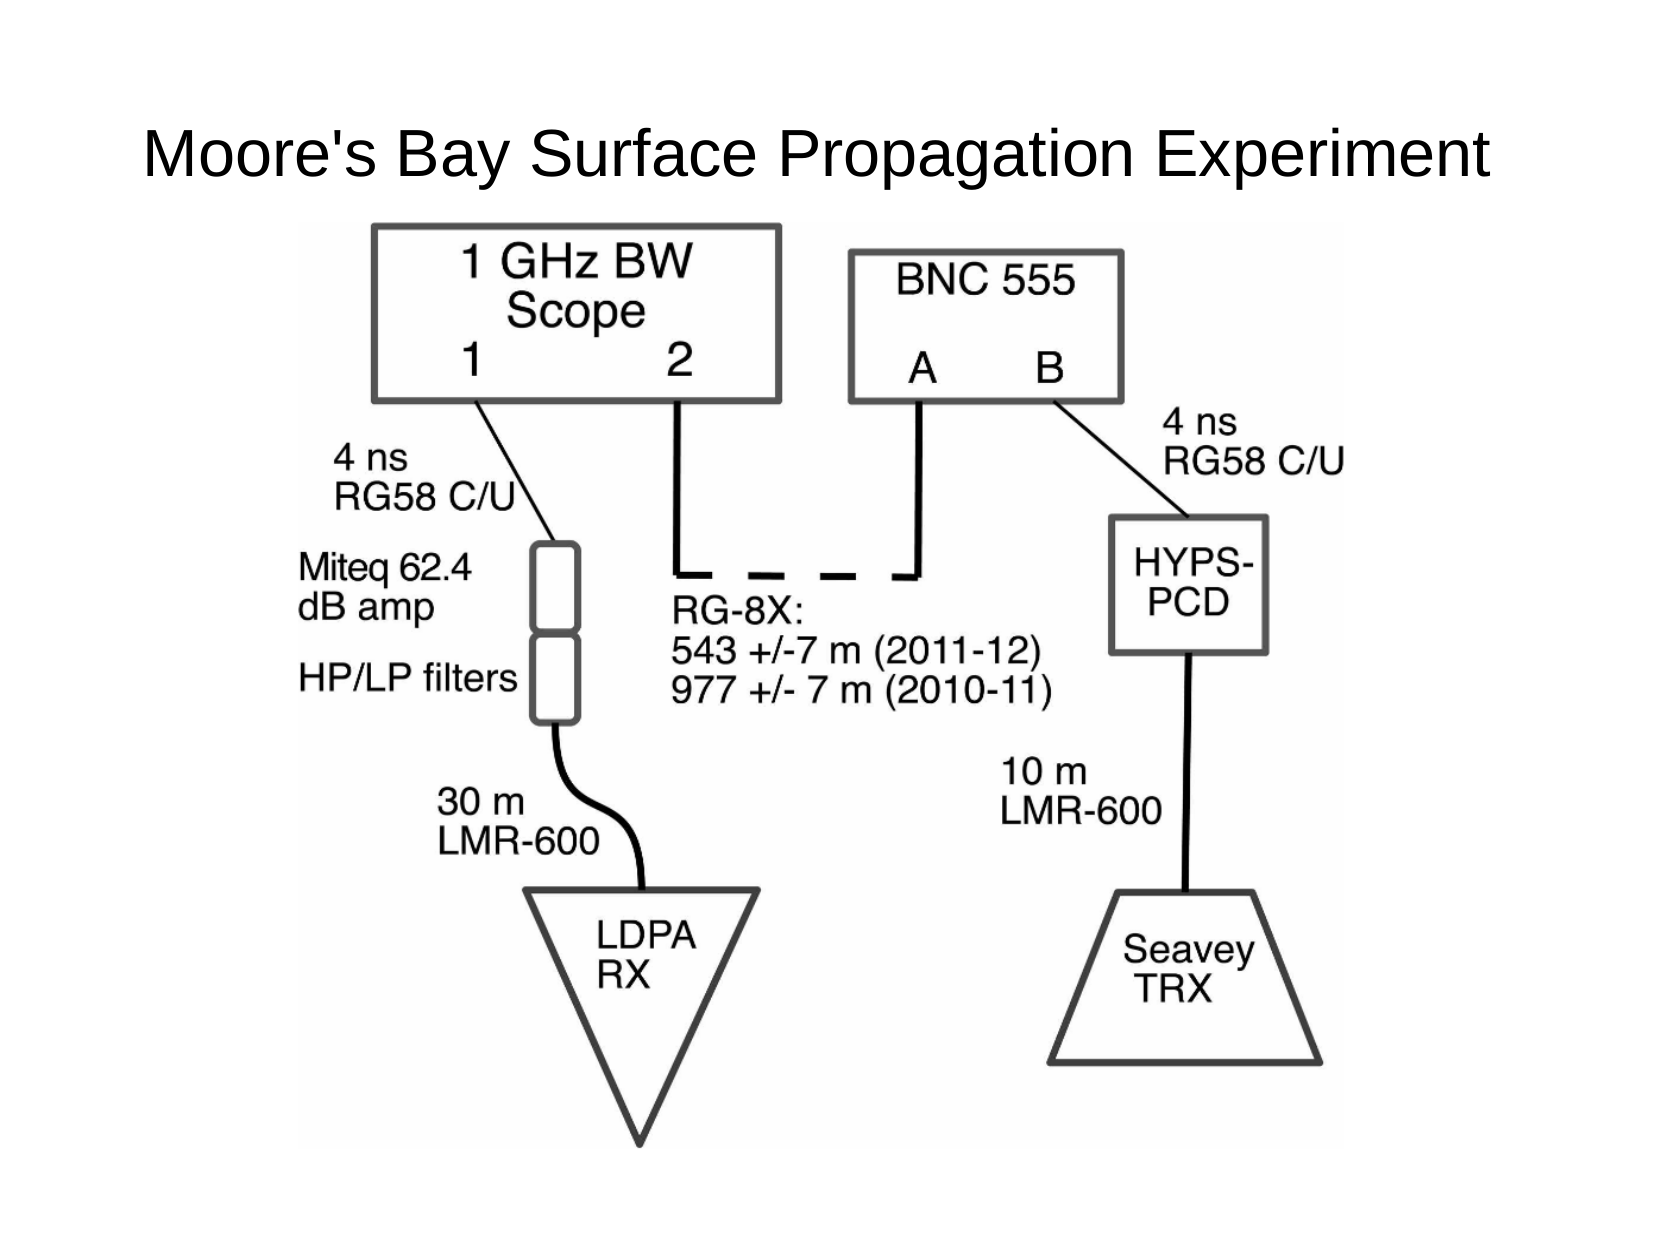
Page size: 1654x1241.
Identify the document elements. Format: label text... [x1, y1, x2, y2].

picture [283, 207, 1353, 1161]
title Moore's Bay Surface Propagation Experiment [82, 49, 1571, 257]
